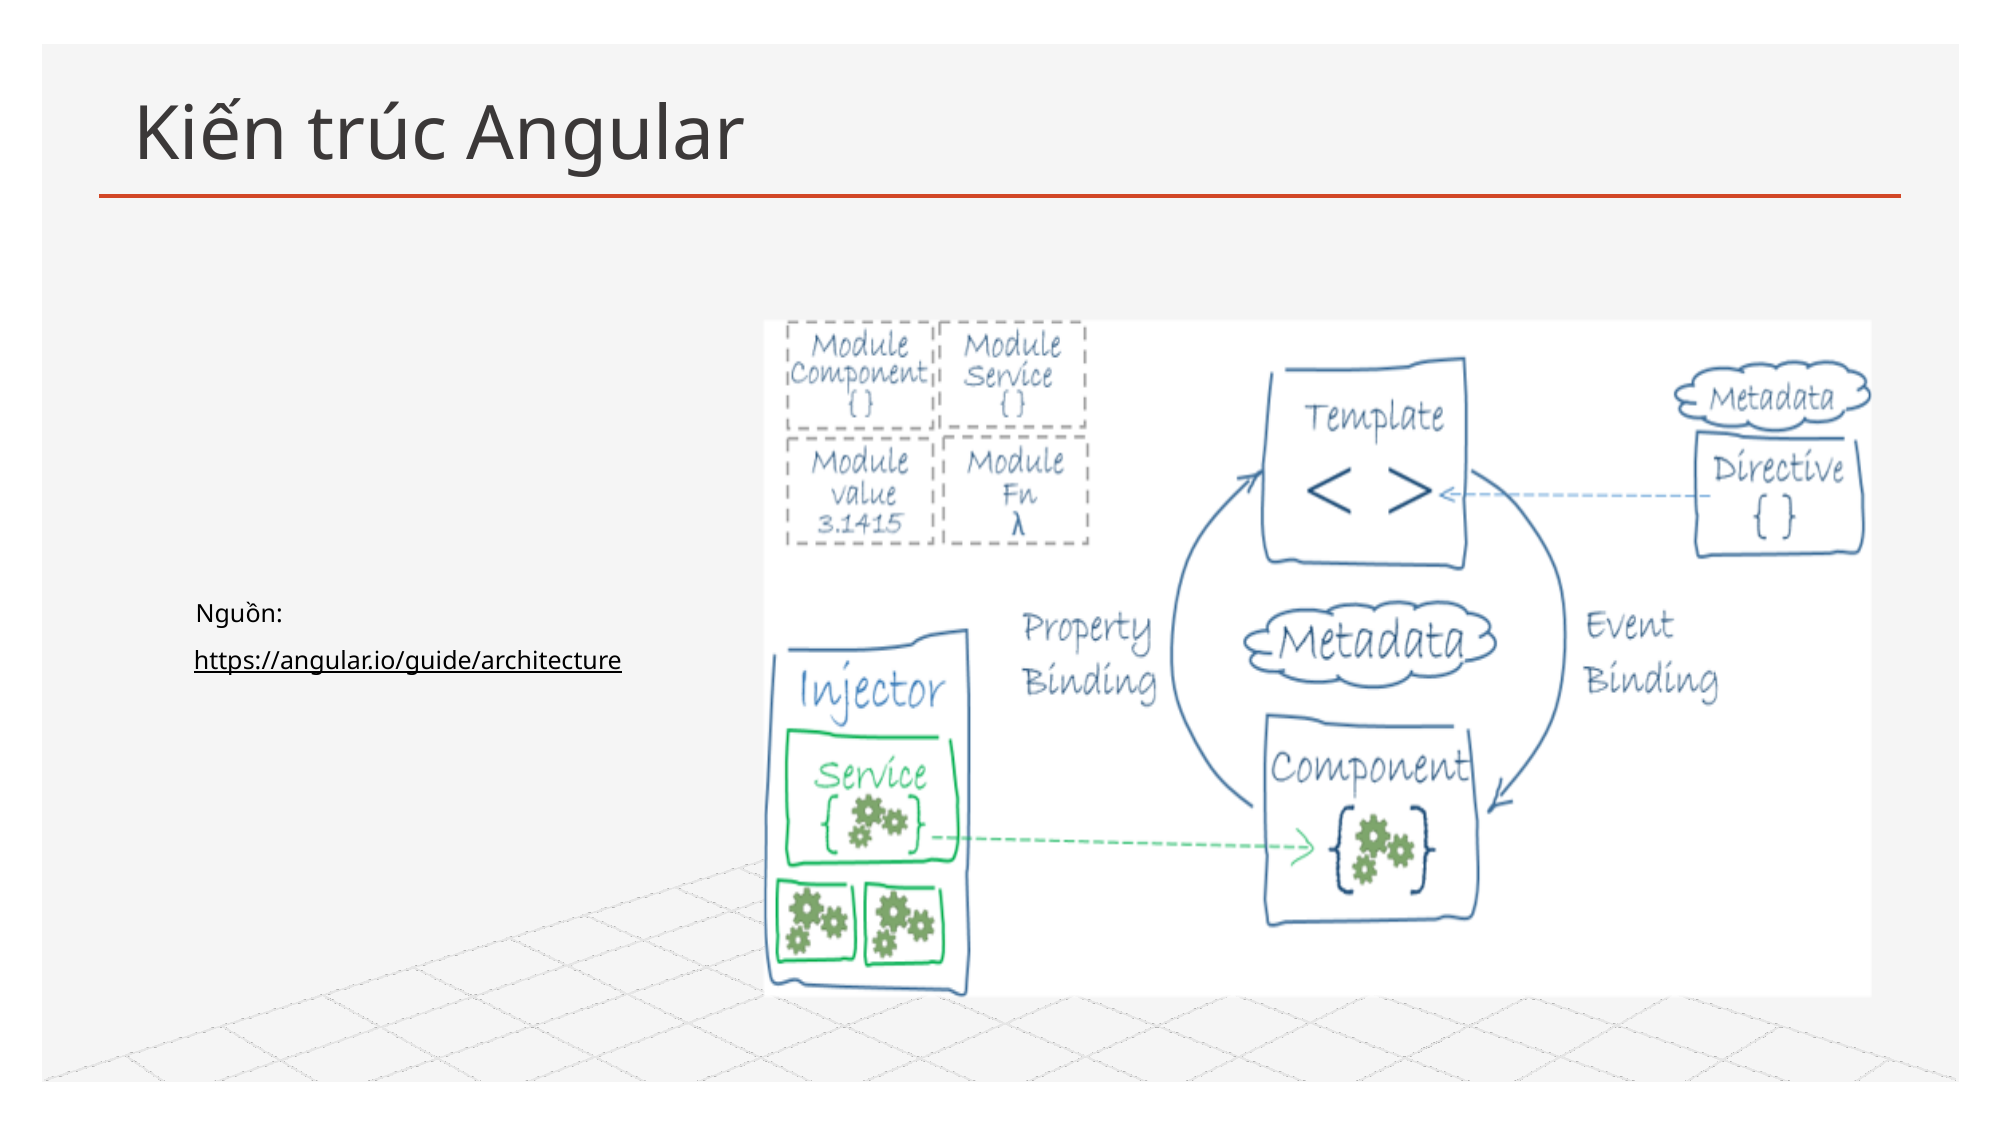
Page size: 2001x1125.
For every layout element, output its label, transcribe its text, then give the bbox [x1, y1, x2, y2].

title Kiến trúc Angular [99, 73, 1901, 197]
list Nguồn: https://angular.io/guide/architecture [178, 247, 703, 1014]
picture [760, 304, 1877, 1014]
